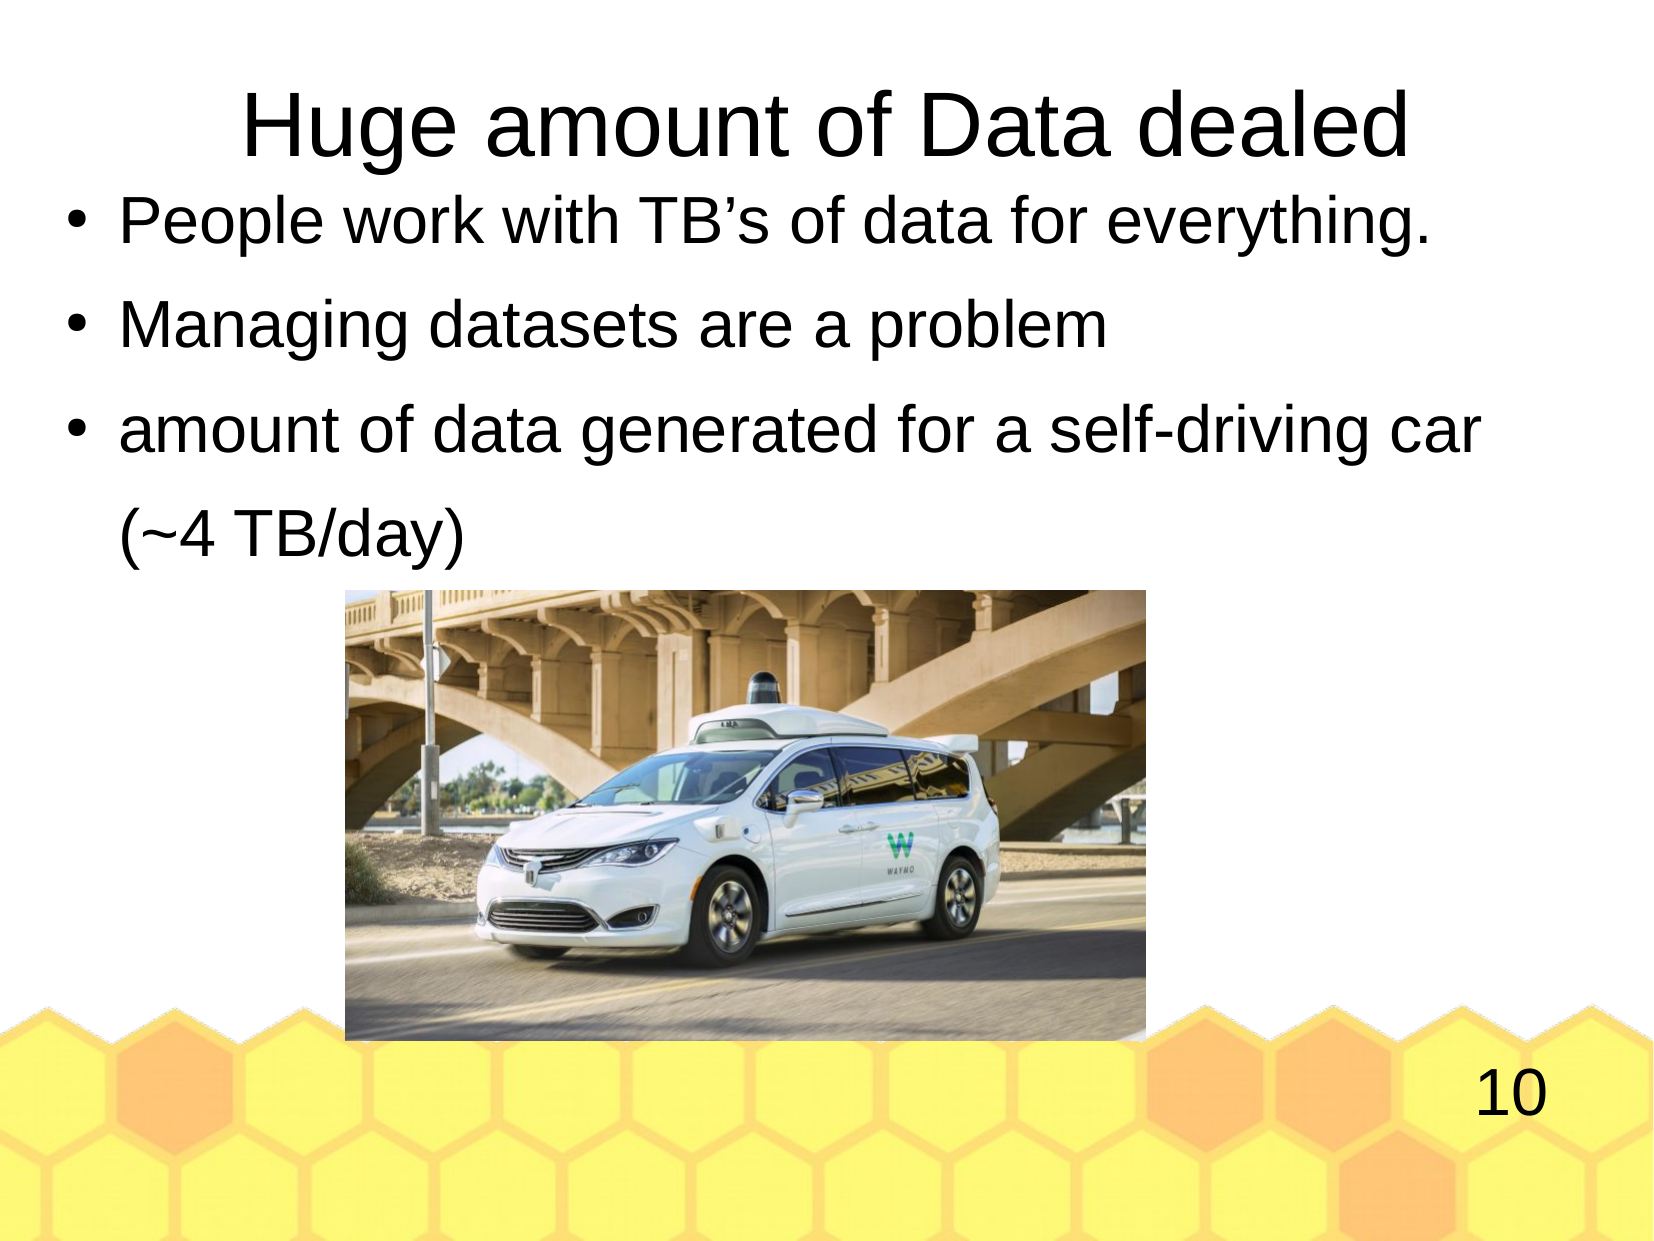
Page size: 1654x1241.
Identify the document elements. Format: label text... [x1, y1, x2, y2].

text_box 10 [1417, 1003, 1607, 1182]
picture [0, 590, 1654, 1241]
list People work with TB’s of data for everything. Managing datasets are a problem amount of data generated for a self-driving car (~4 TB/day) [47, 183, 1536, 903]
title Huge amount of Data dealed [82, 49, 1571, 201]
